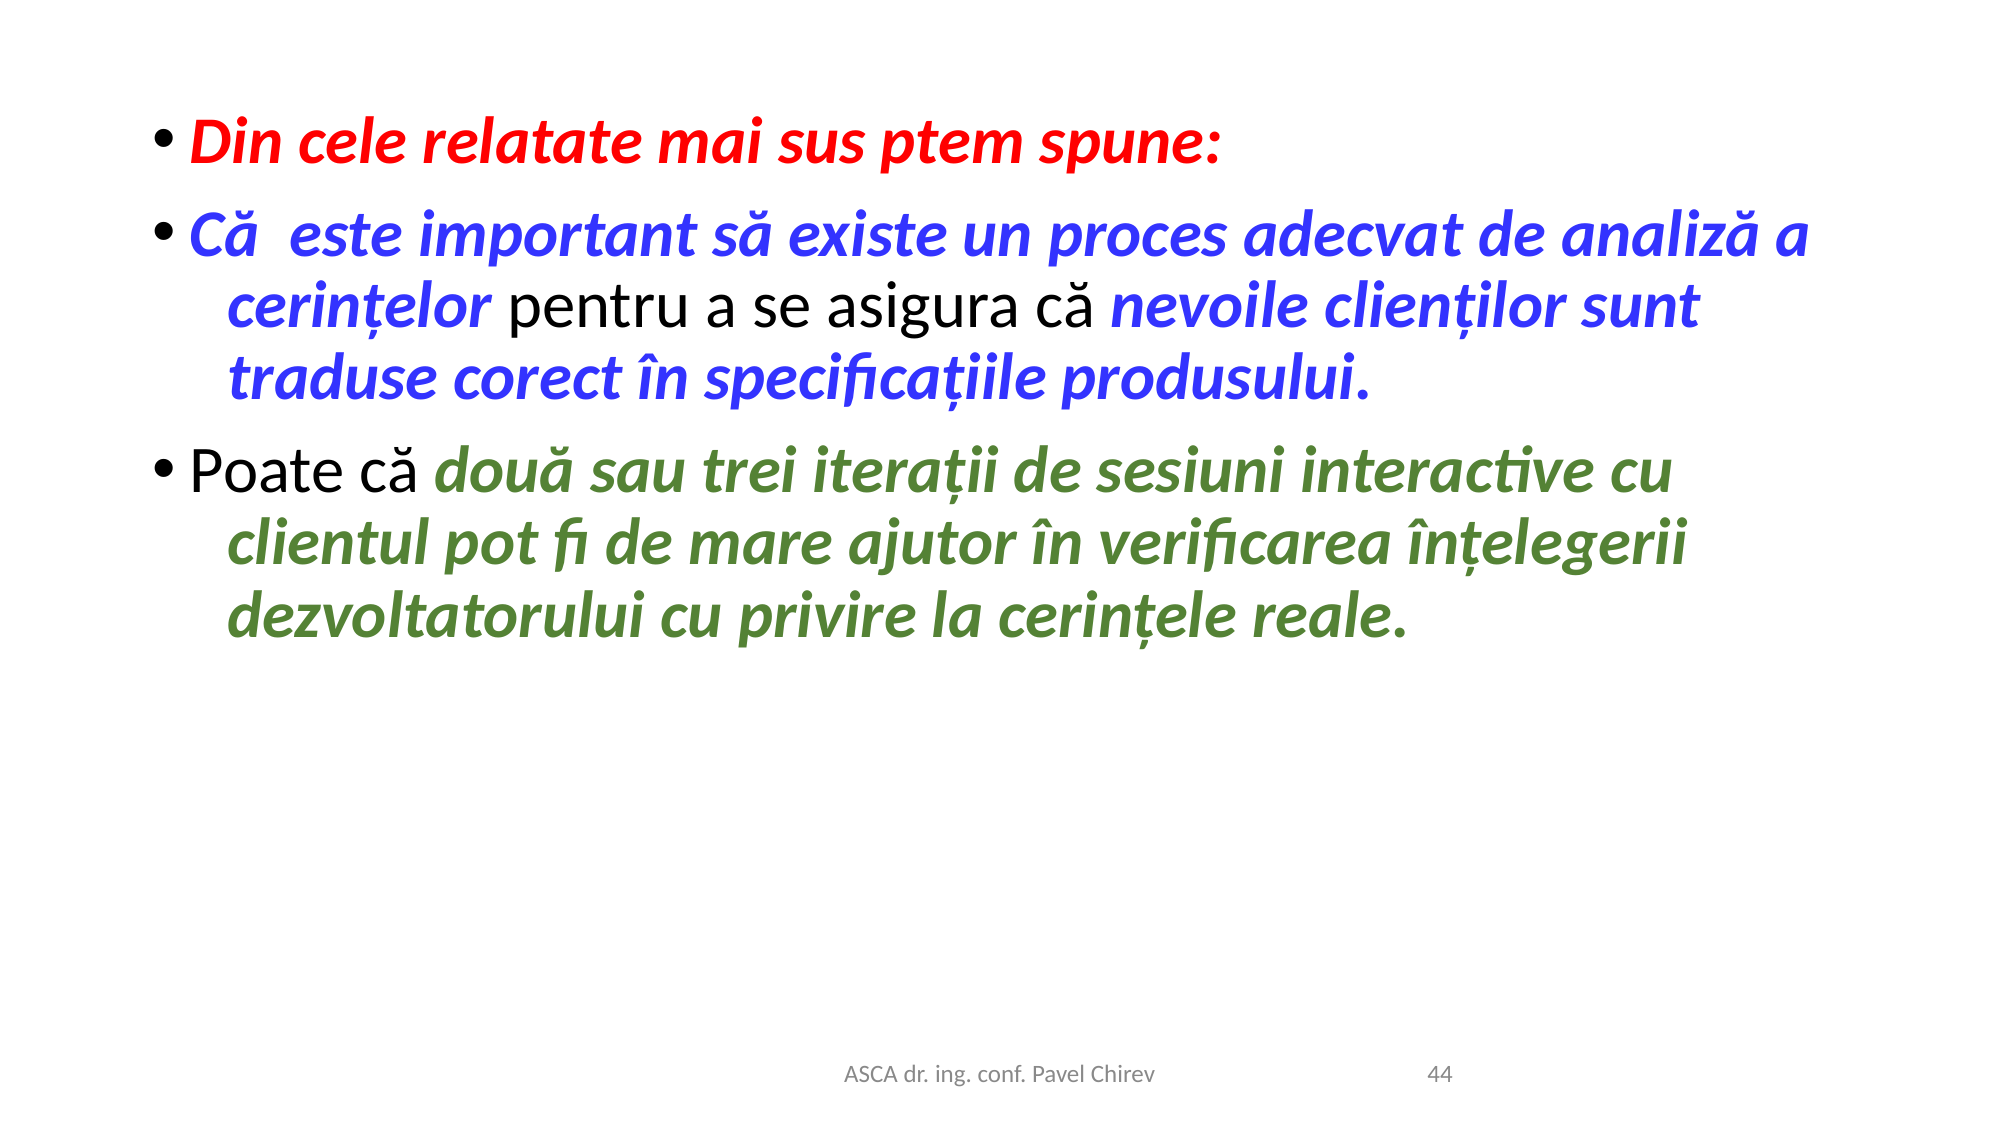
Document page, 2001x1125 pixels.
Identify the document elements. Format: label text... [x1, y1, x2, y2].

list Din cele relatate mai sus ptem spune: Că este important să existe un proces adecvat de analiză a cerințelor pentru a se asigura că nevoile clienților sunt traduse corect în specificațiile produsului. Poate că două sau trei iterații de sesiuni interactive cu clientul pot fi de mare ajutor în verificarea înțelegerii dezvoltatorului cu privire la cerințele reale. [137, 97, 1863, 1014]
text_box [1412, 1042, 1863, 1103]
text_box ASCA dr. ing. conf. Pavel Chirev [662, 1042, 1338, 1103]
